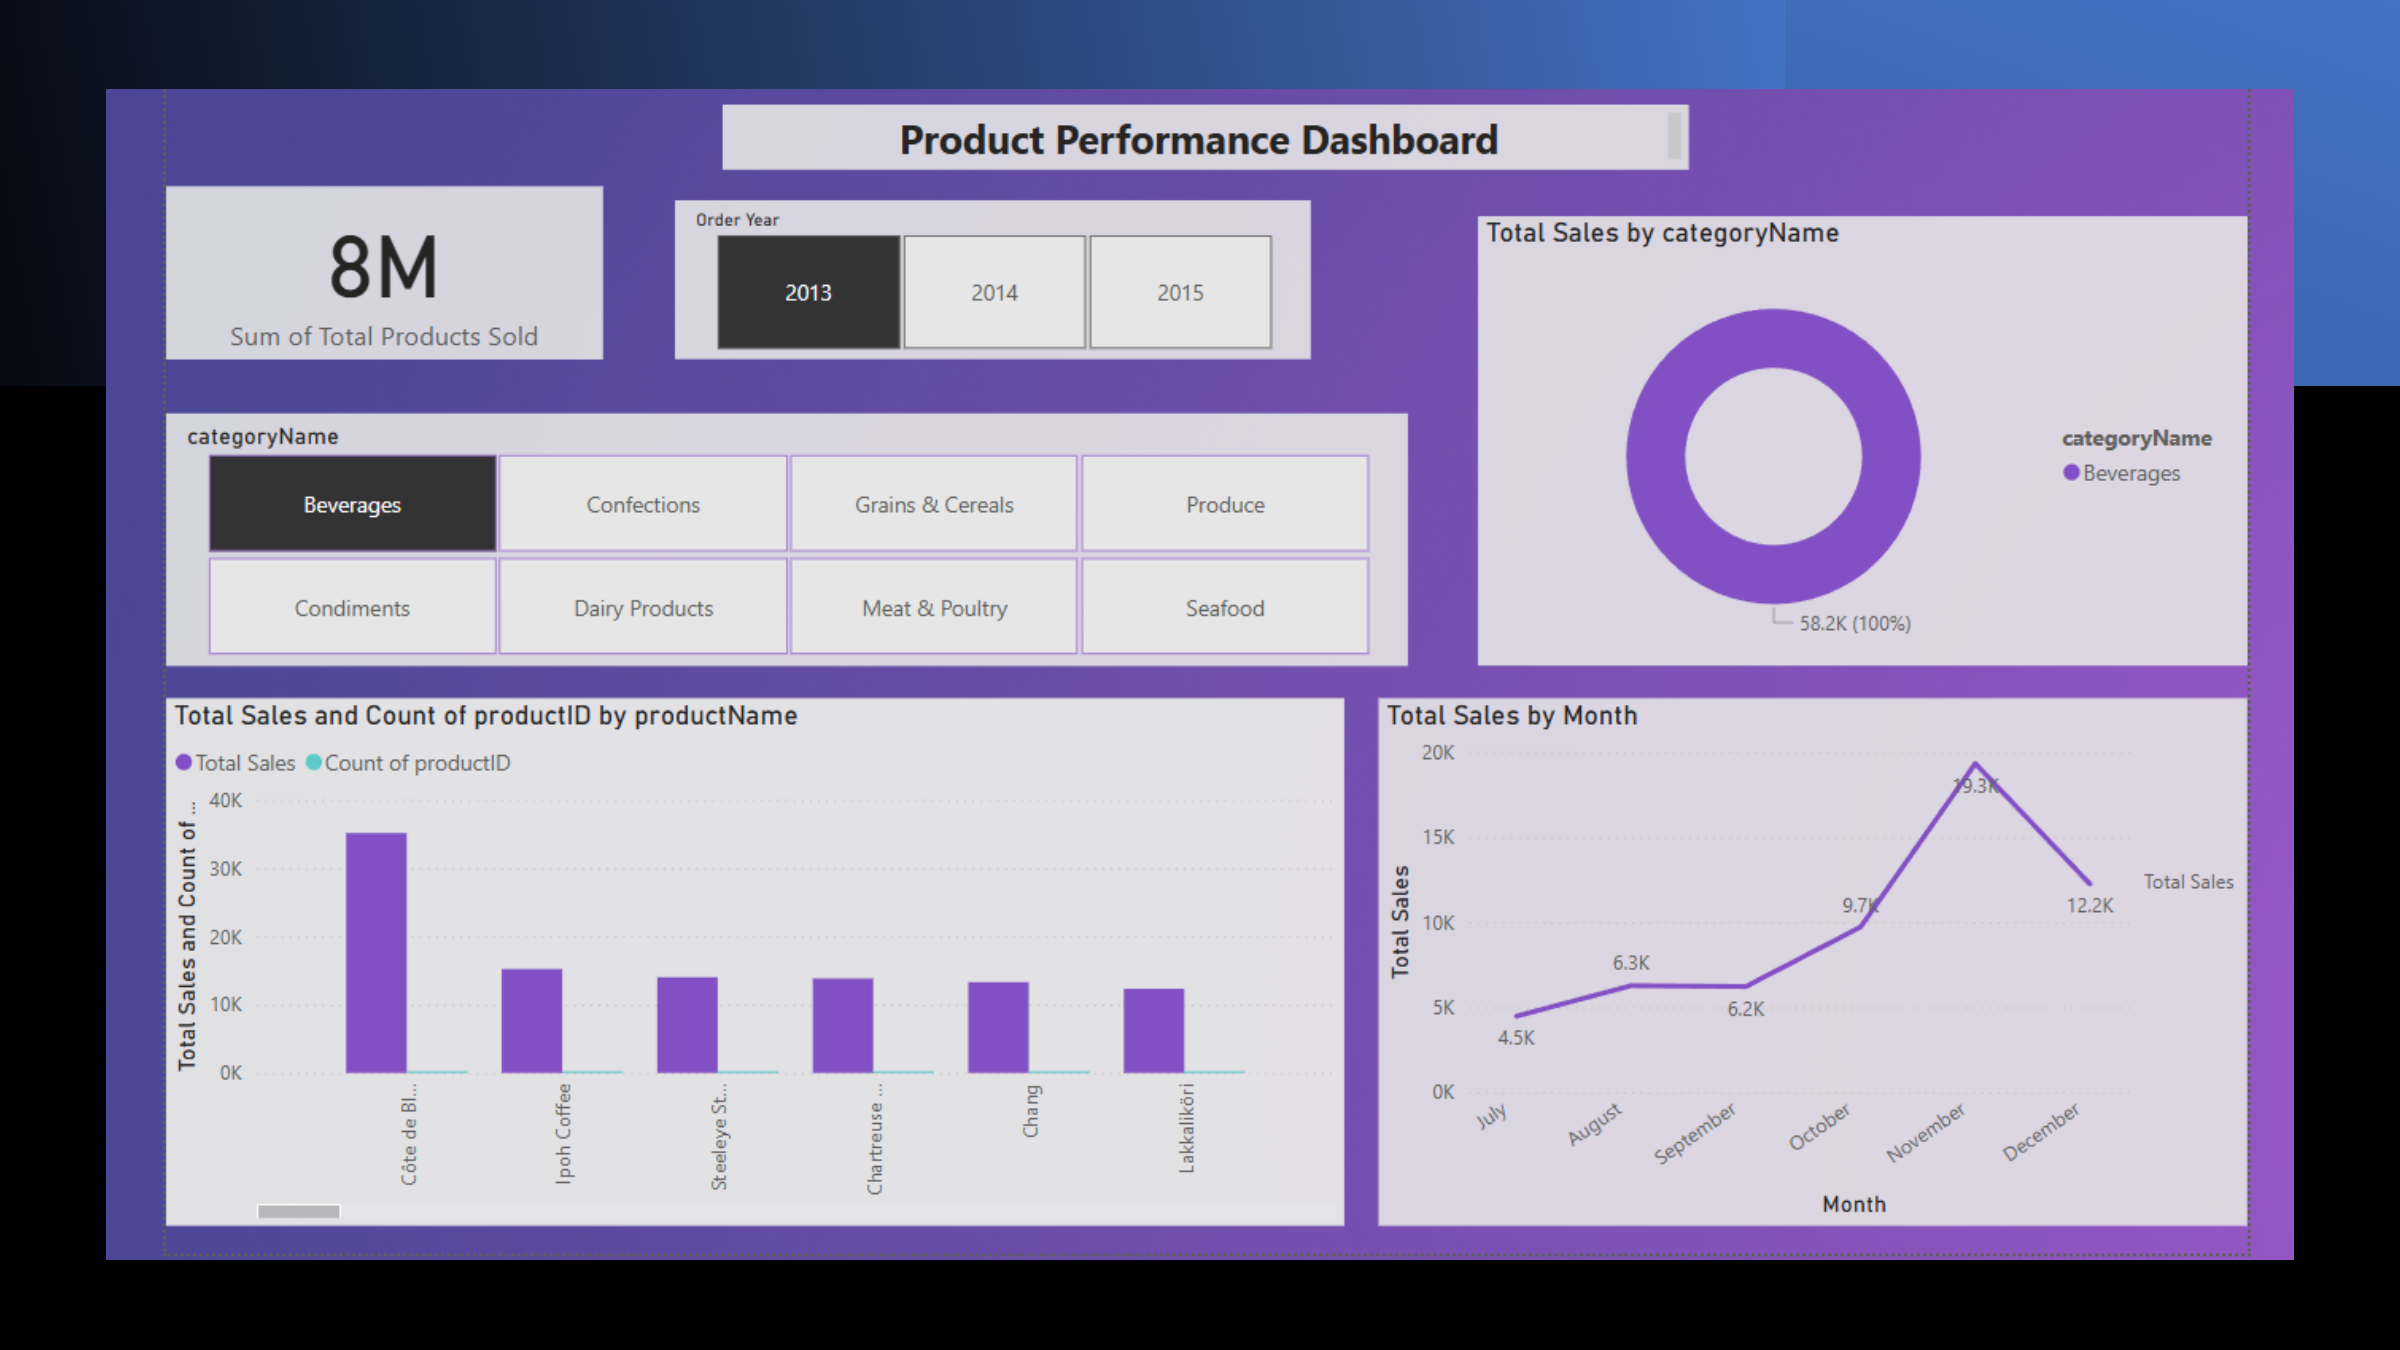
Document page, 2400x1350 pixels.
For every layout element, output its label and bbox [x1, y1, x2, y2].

picture [106, 90, 2294, 1261]
text_box [0, 0, 2400, 1350]
